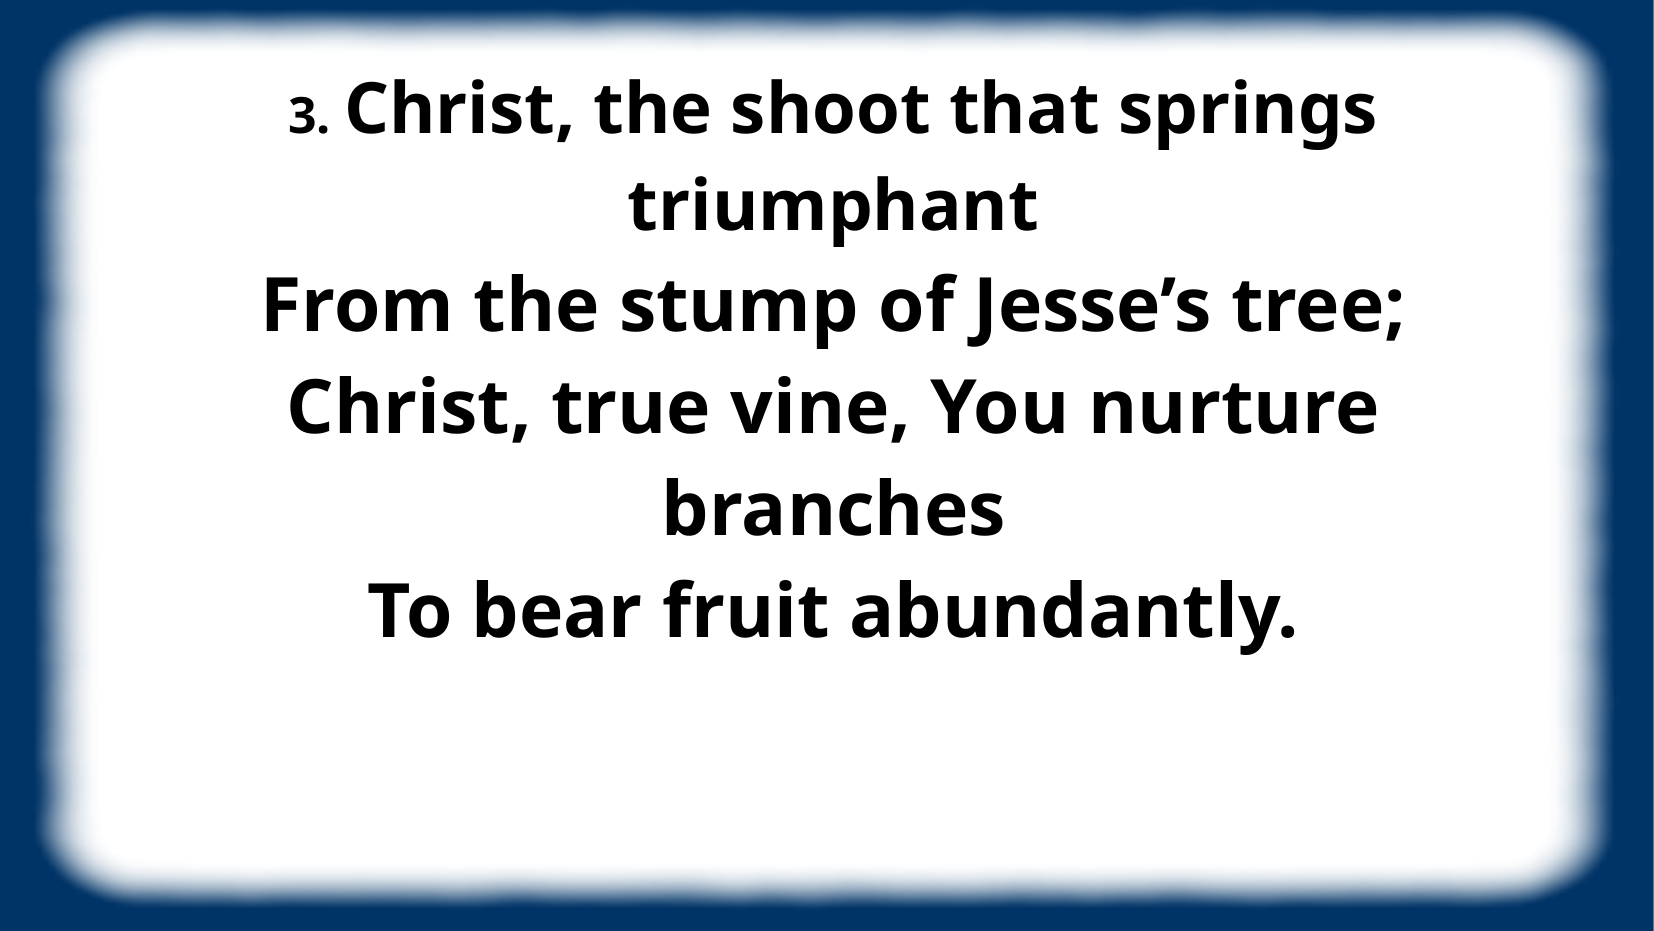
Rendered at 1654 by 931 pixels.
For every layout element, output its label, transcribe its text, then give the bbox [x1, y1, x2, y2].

text_box 3. Christ, the shoot that springs triumphant From the stump of Jesse’s tree; Christ, true vine, You nurture branches To bear fruit abundantly. [91, 50, 1577, 471]
picture [0, 0, 1654, 931]
